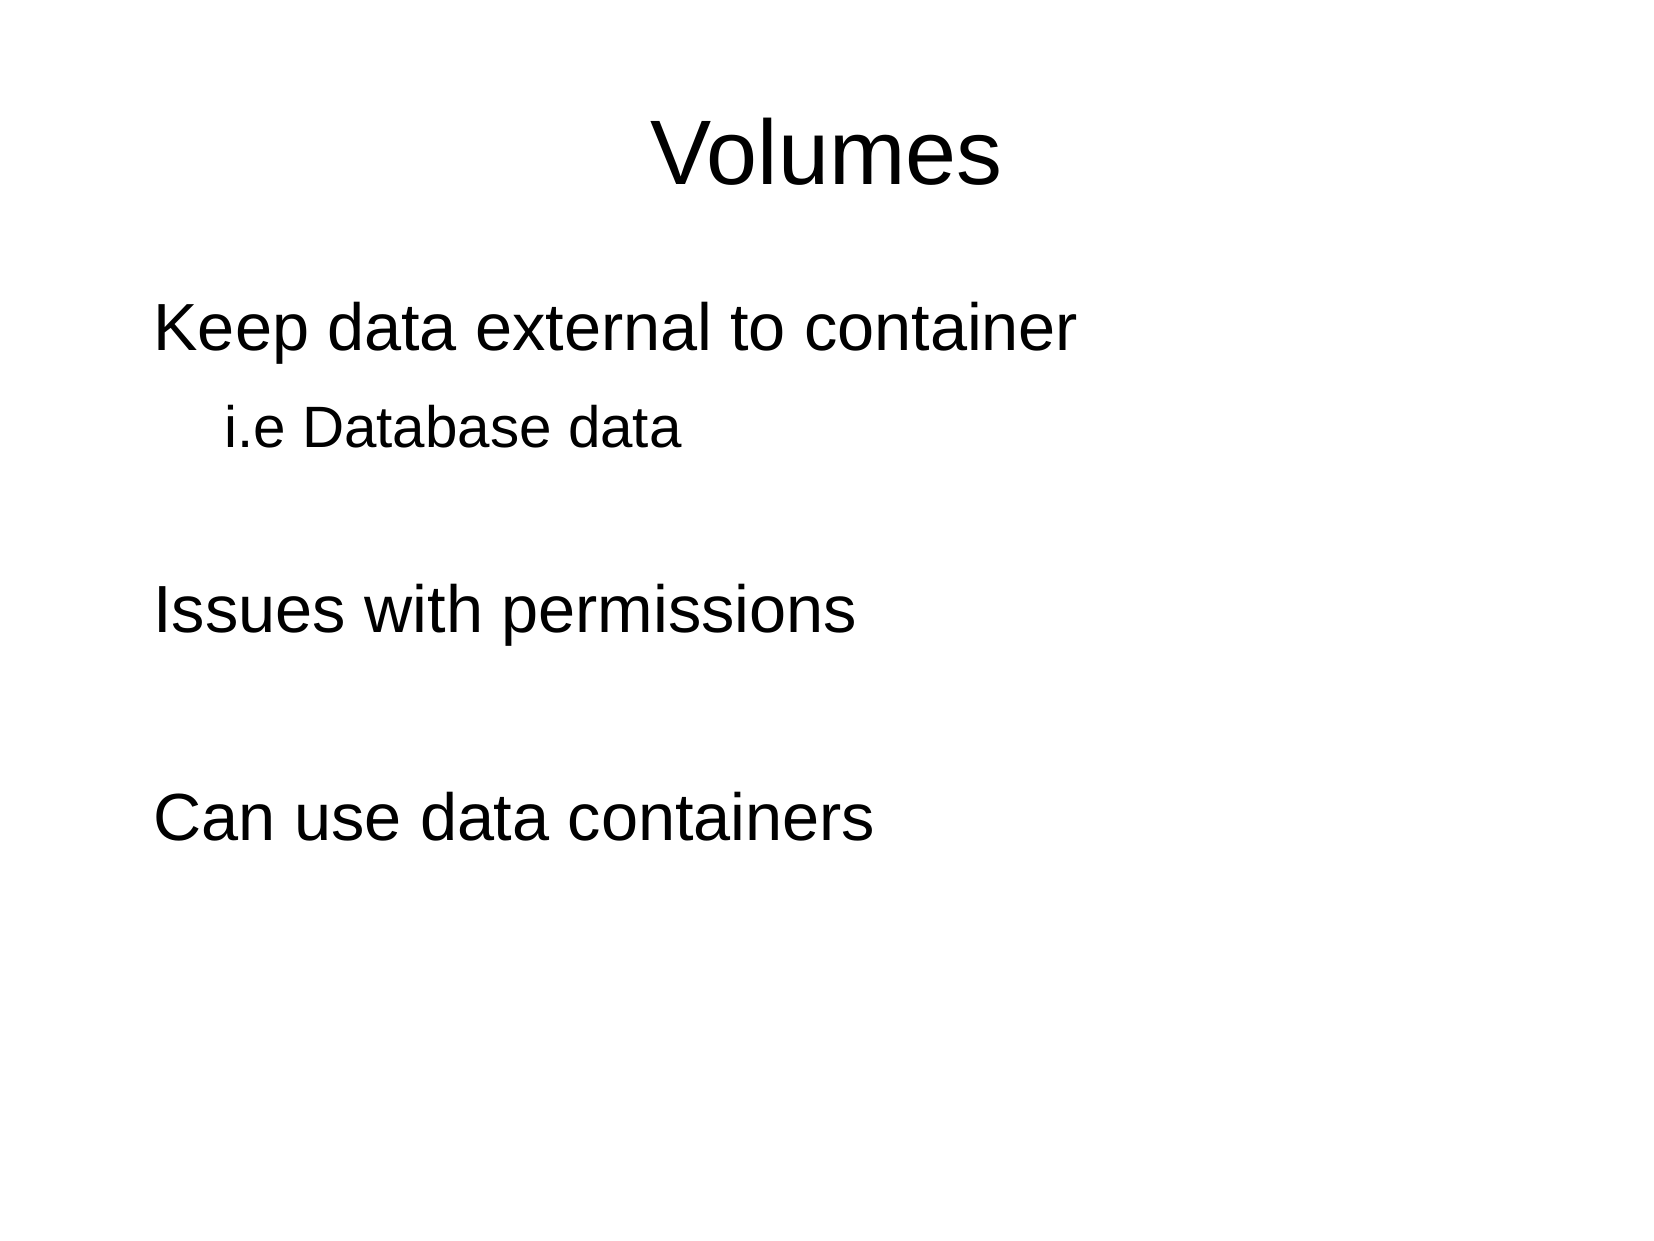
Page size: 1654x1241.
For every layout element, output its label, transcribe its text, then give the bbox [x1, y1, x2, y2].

list Keep data external to container i.e Database data Issues with permissions Can use data containers [82, 290, 1571, 1010]
title Volumes [82, 49, 1571, 257]
